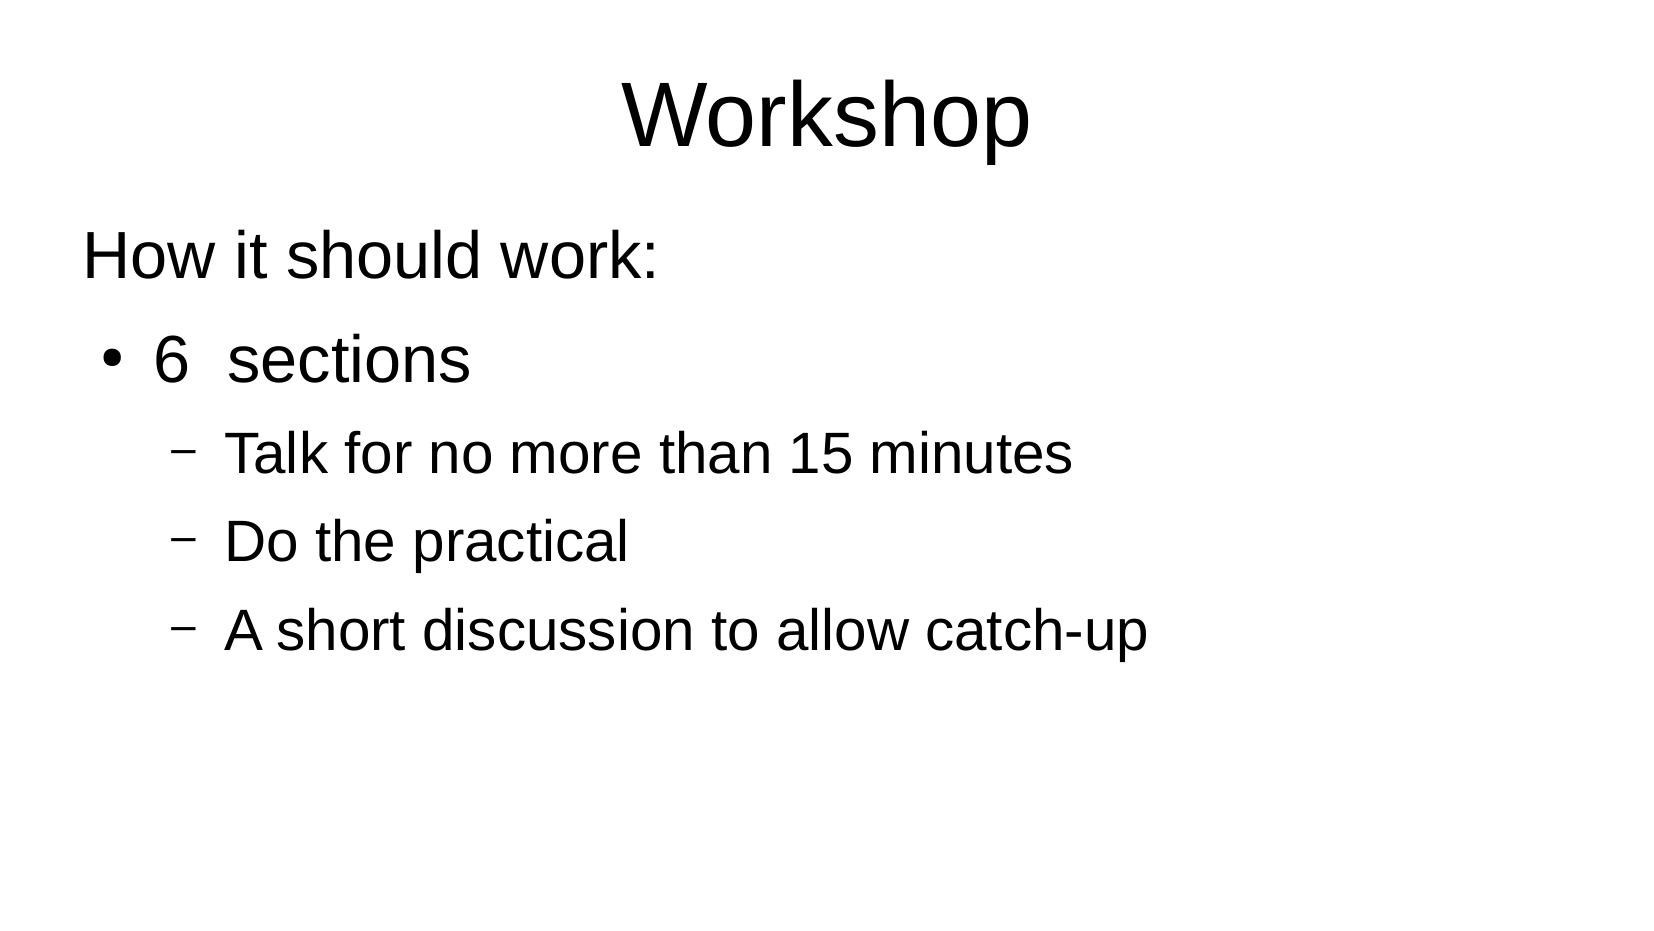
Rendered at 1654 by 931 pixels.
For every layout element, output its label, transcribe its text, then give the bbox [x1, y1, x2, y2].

list How it should work: 6 sections Talk for no more than 15 minutes Do the practical A short discussion to allow catch-up [82, 217, 1571, 758]
title Workshop [82, 37, 1571, 193]
